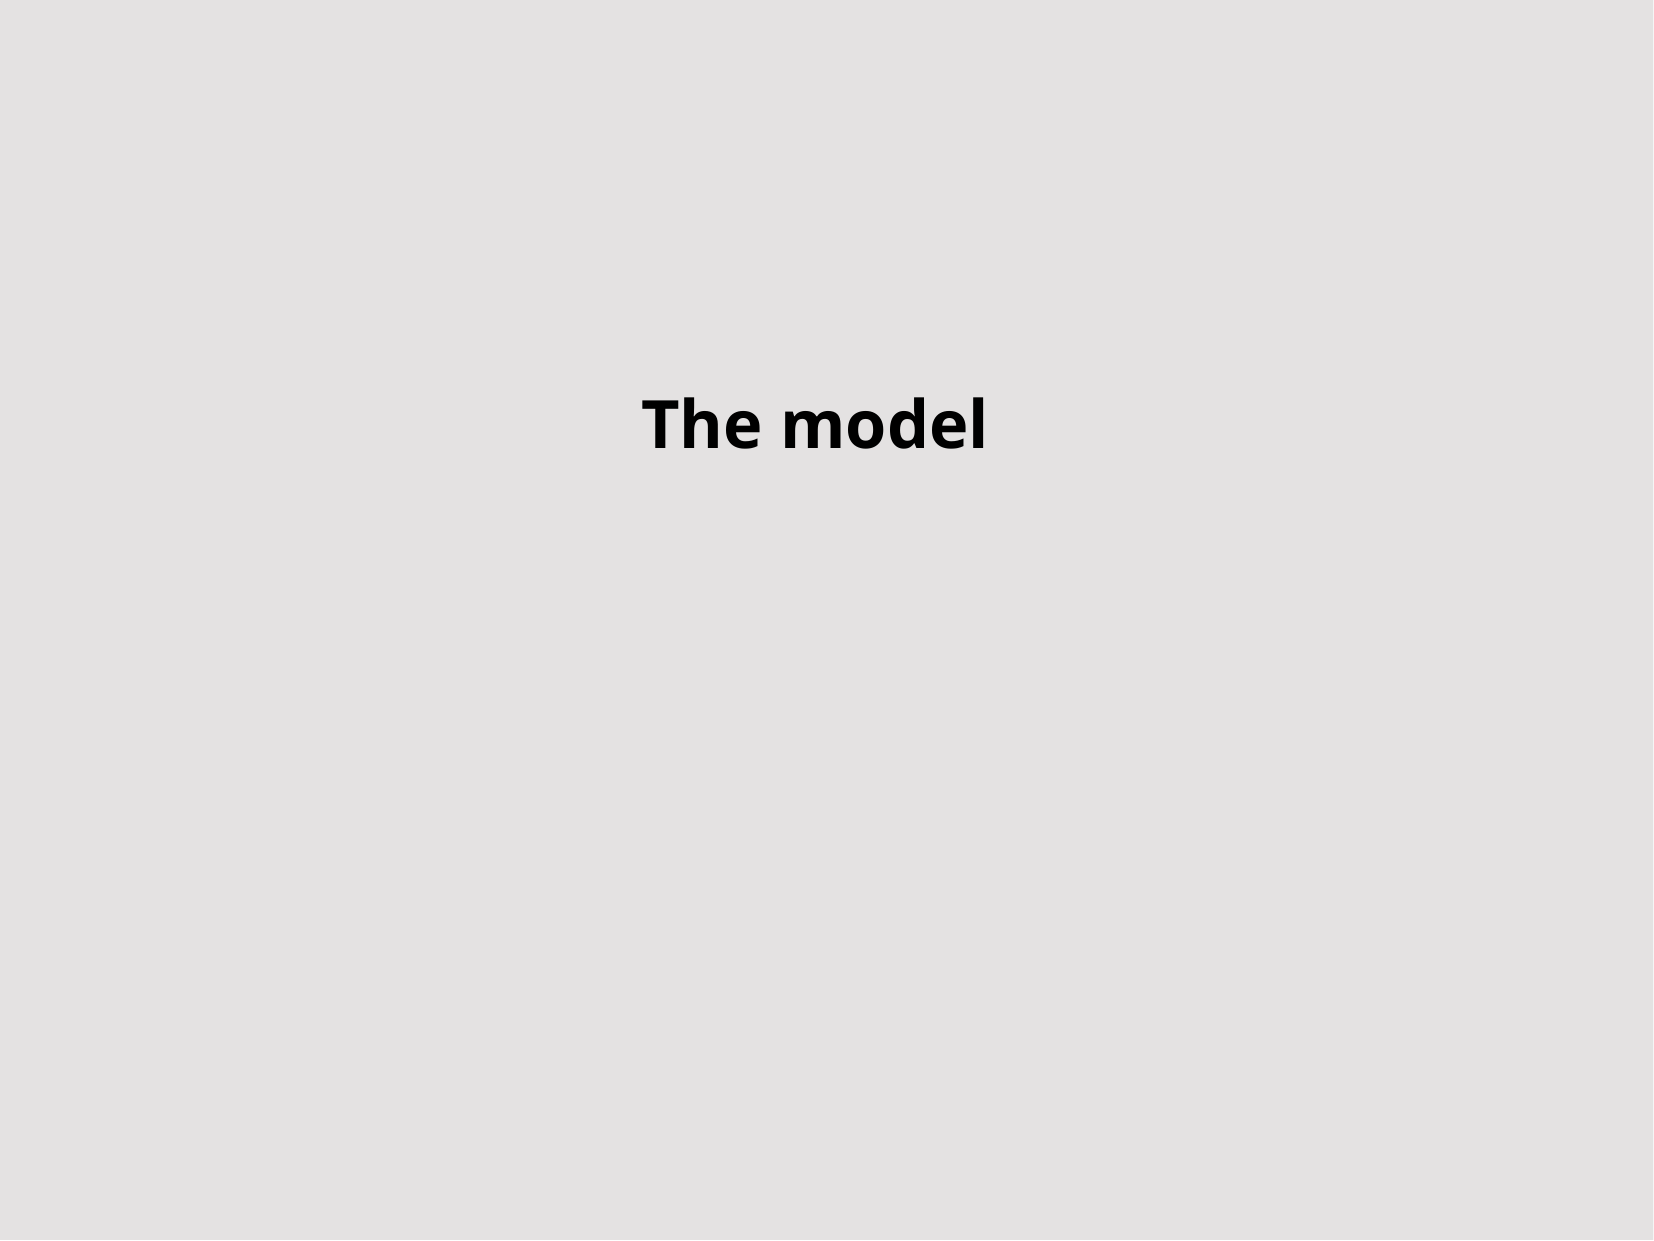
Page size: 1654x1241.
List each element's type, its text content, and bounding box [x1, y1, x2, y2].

text_box The model [0, 55, 1654, 1063]
